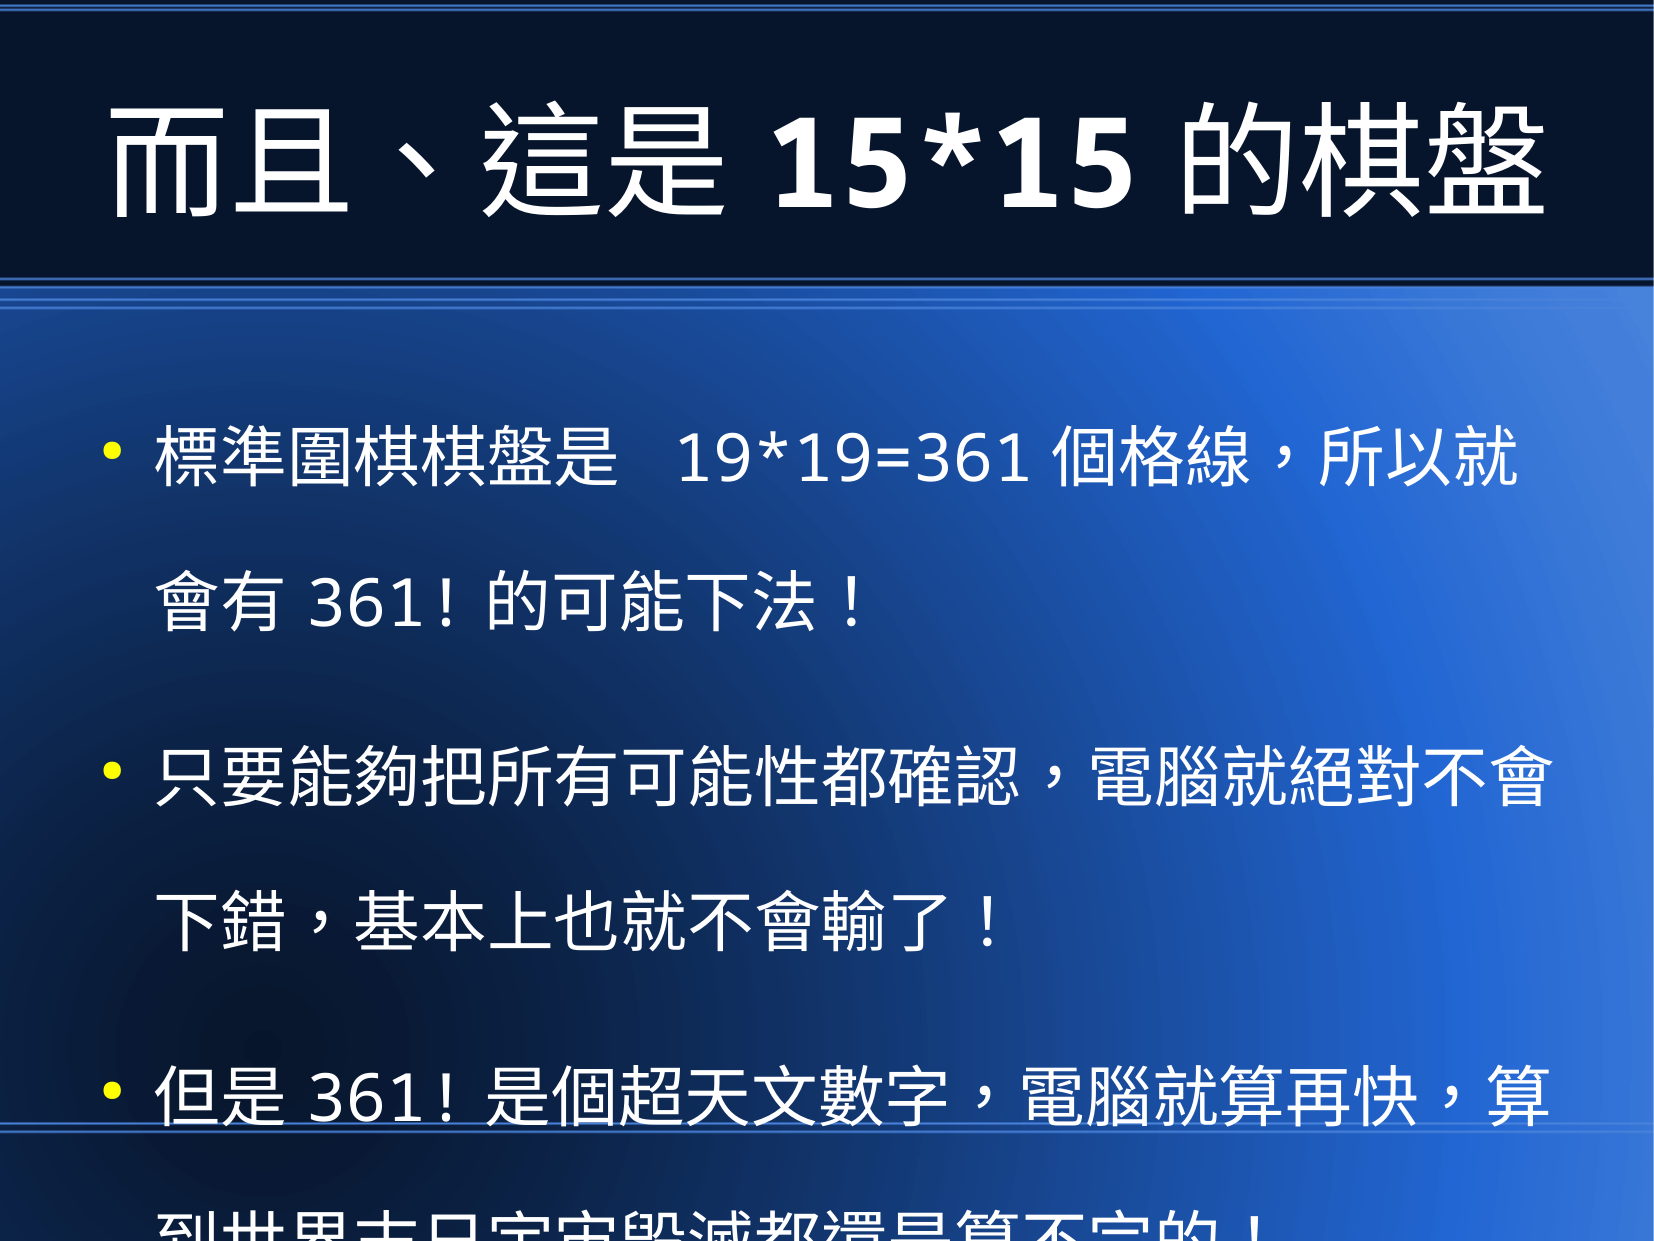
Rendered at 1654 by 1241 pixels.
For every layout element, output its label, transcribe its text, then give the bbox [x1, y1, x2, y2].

title 而且、這是15*15的棋盤 [82, 49, 1571, 257]
picture [0, 0, 1654, 1241]
list 標準圍棋棋盤是 19*19=361個格線，所以就會有361!的可能下法！ 只要能夠把所有可能性都確認，電腦就絕對不會下錯，基本上也就不會輸了！ 但是361!是個超天文數字，電腦就算再快，算到世界末日宇宙毀滅都還是算不完的！ [82, 355, 1571, 1241]
